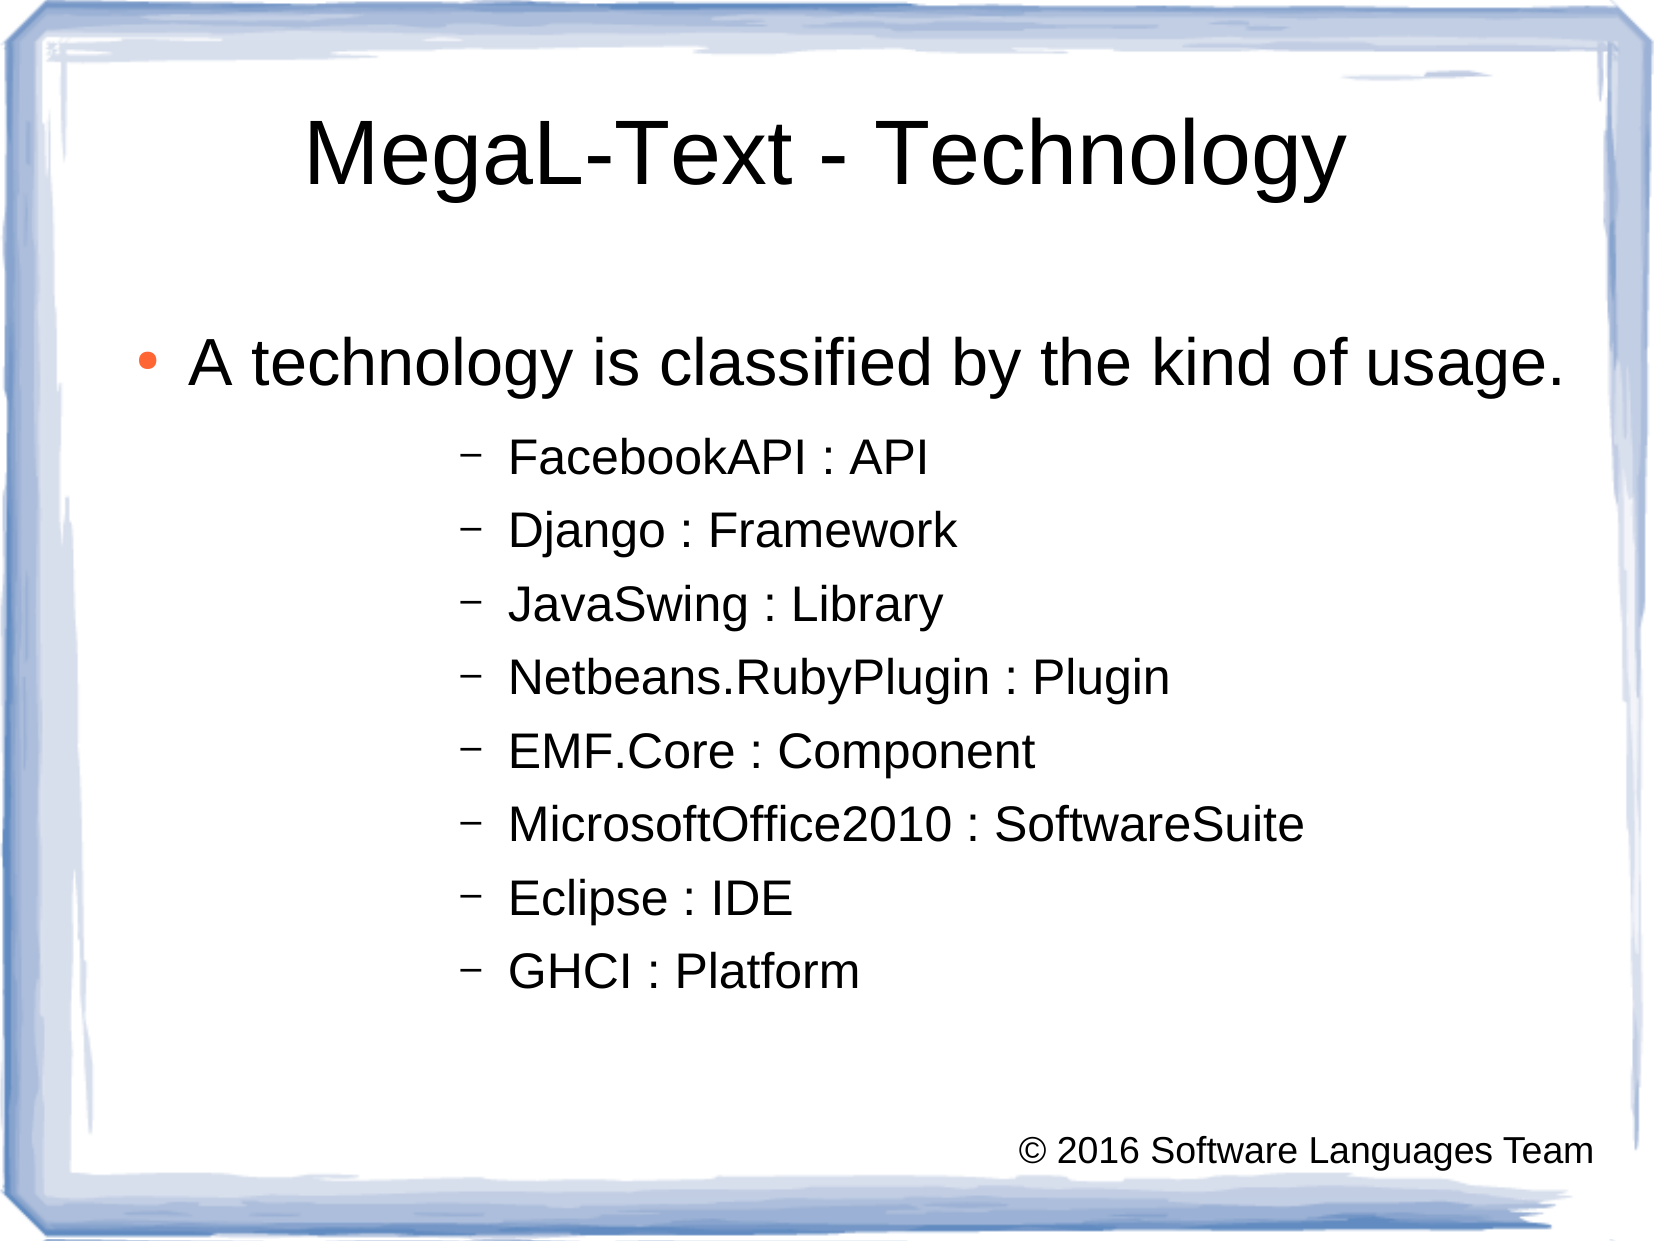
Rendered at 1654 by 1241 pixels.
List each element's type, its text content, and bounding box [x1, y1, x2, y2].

text_box © 2016 Software Languages Team [1003, 1122, 1625, 1182]
title MegaL-Text - Technology [82, 49, 1571, 257]
picture [0, 0, 1654, 1241]
list A technology is classified by the kind of usage. FacebookAPI : API Django : Framework JavaSwing : Library Netbeans.RubyPlugin : Plugin EMF.Core : Component MicrosoftOffice2010 : SoftwareSuite Eclipse : IDE GHCI : Platform [118, 324, 1571, 1092]
